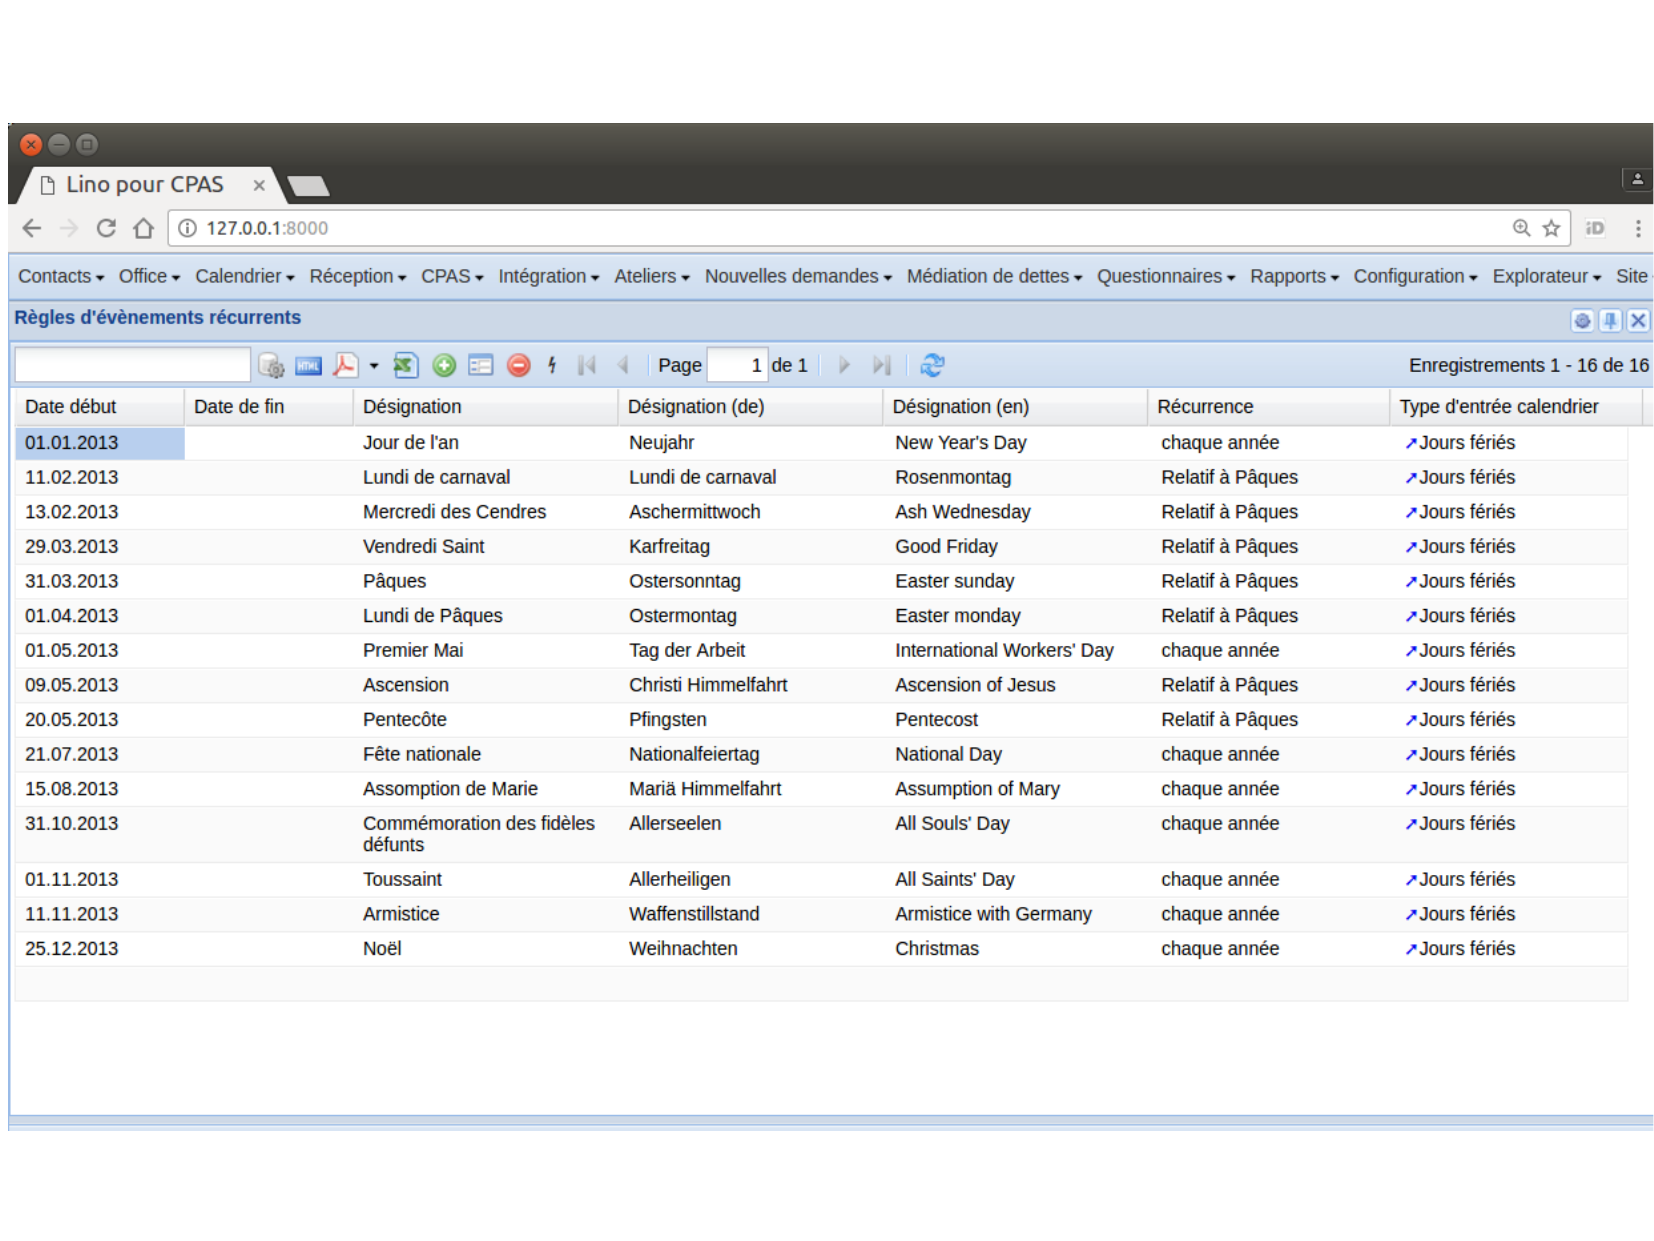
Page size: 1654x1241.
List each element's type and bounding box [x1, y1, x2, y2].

picture [8, 123, 1654, 1131]
